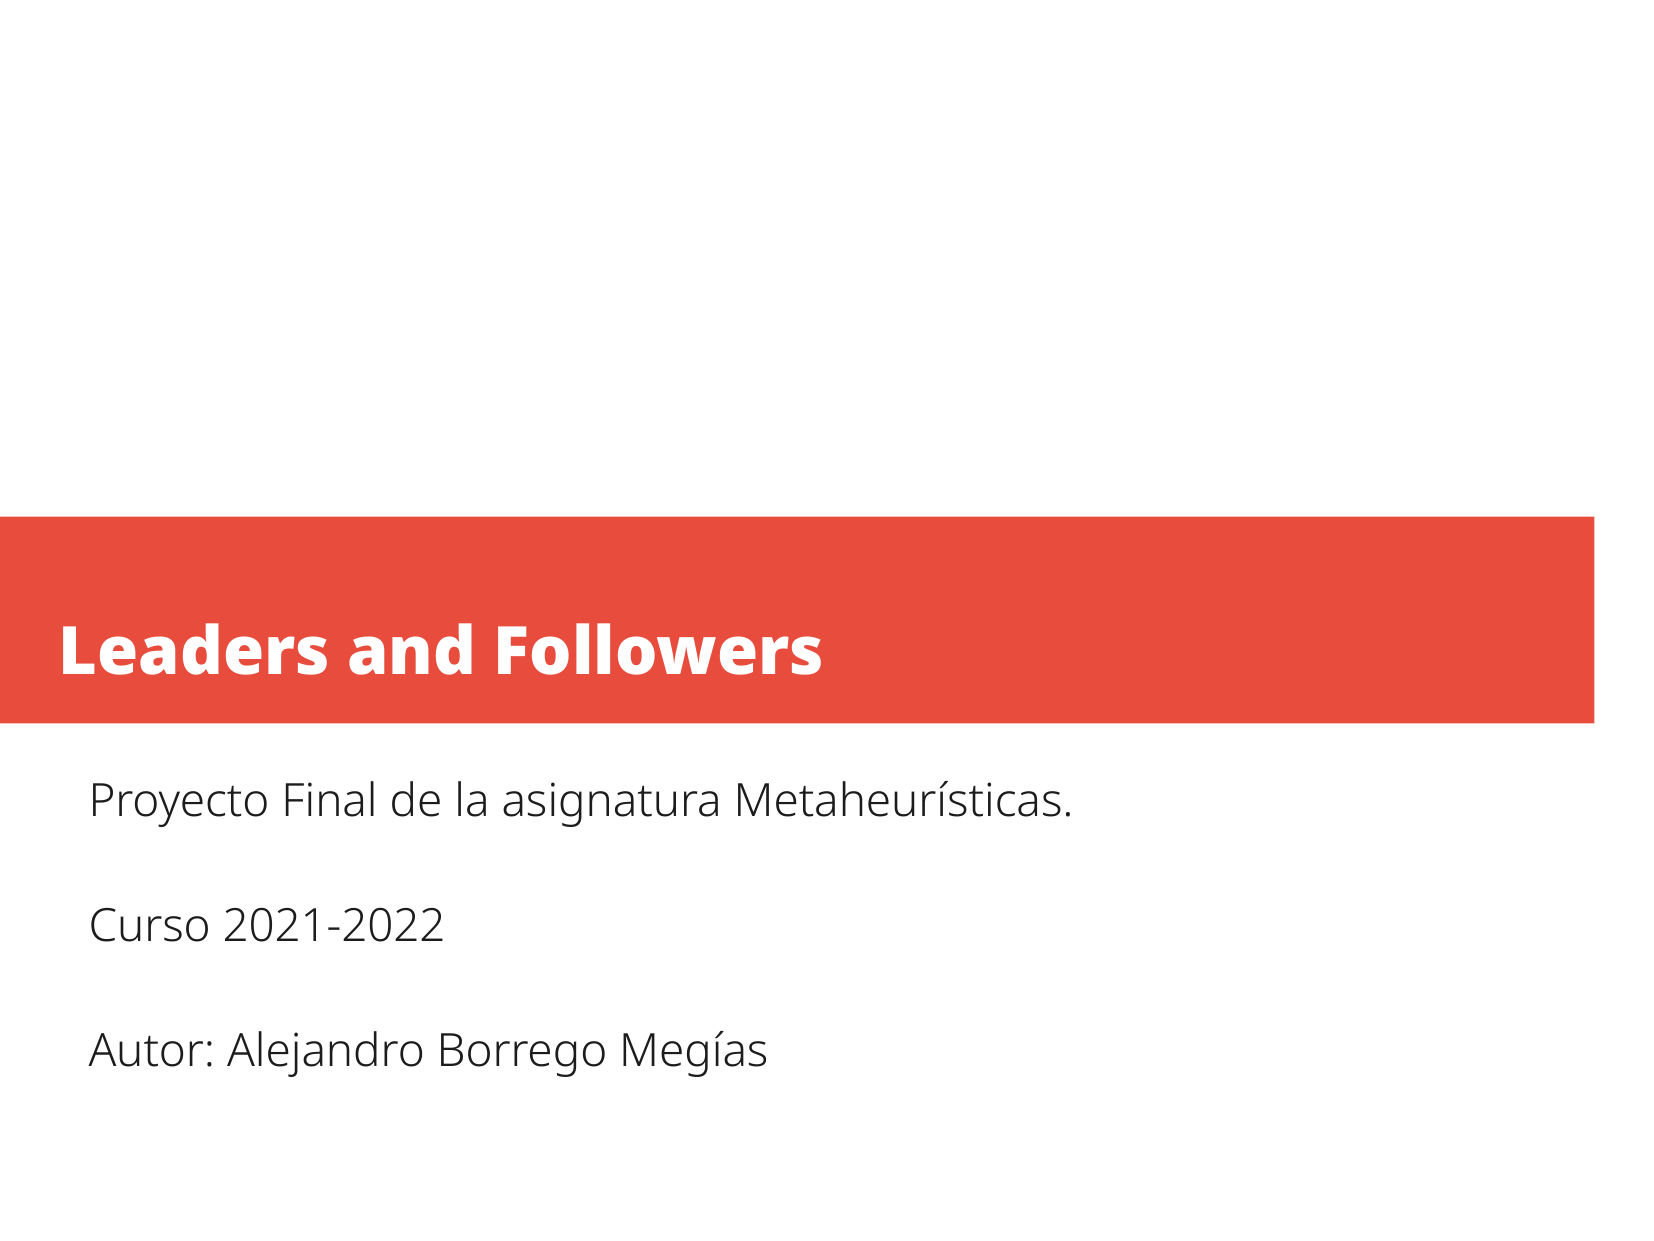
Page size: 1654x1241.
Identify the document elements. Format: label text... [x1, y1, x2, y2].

subtitle Proyecto Final de la asignatura Metaheurísticas. Curso 2021-2022 Autor: Alejandro Borrego Megías [88, 767, 1595, 1182]
title Leaders and Followers [59, 546, 1595, 694]
